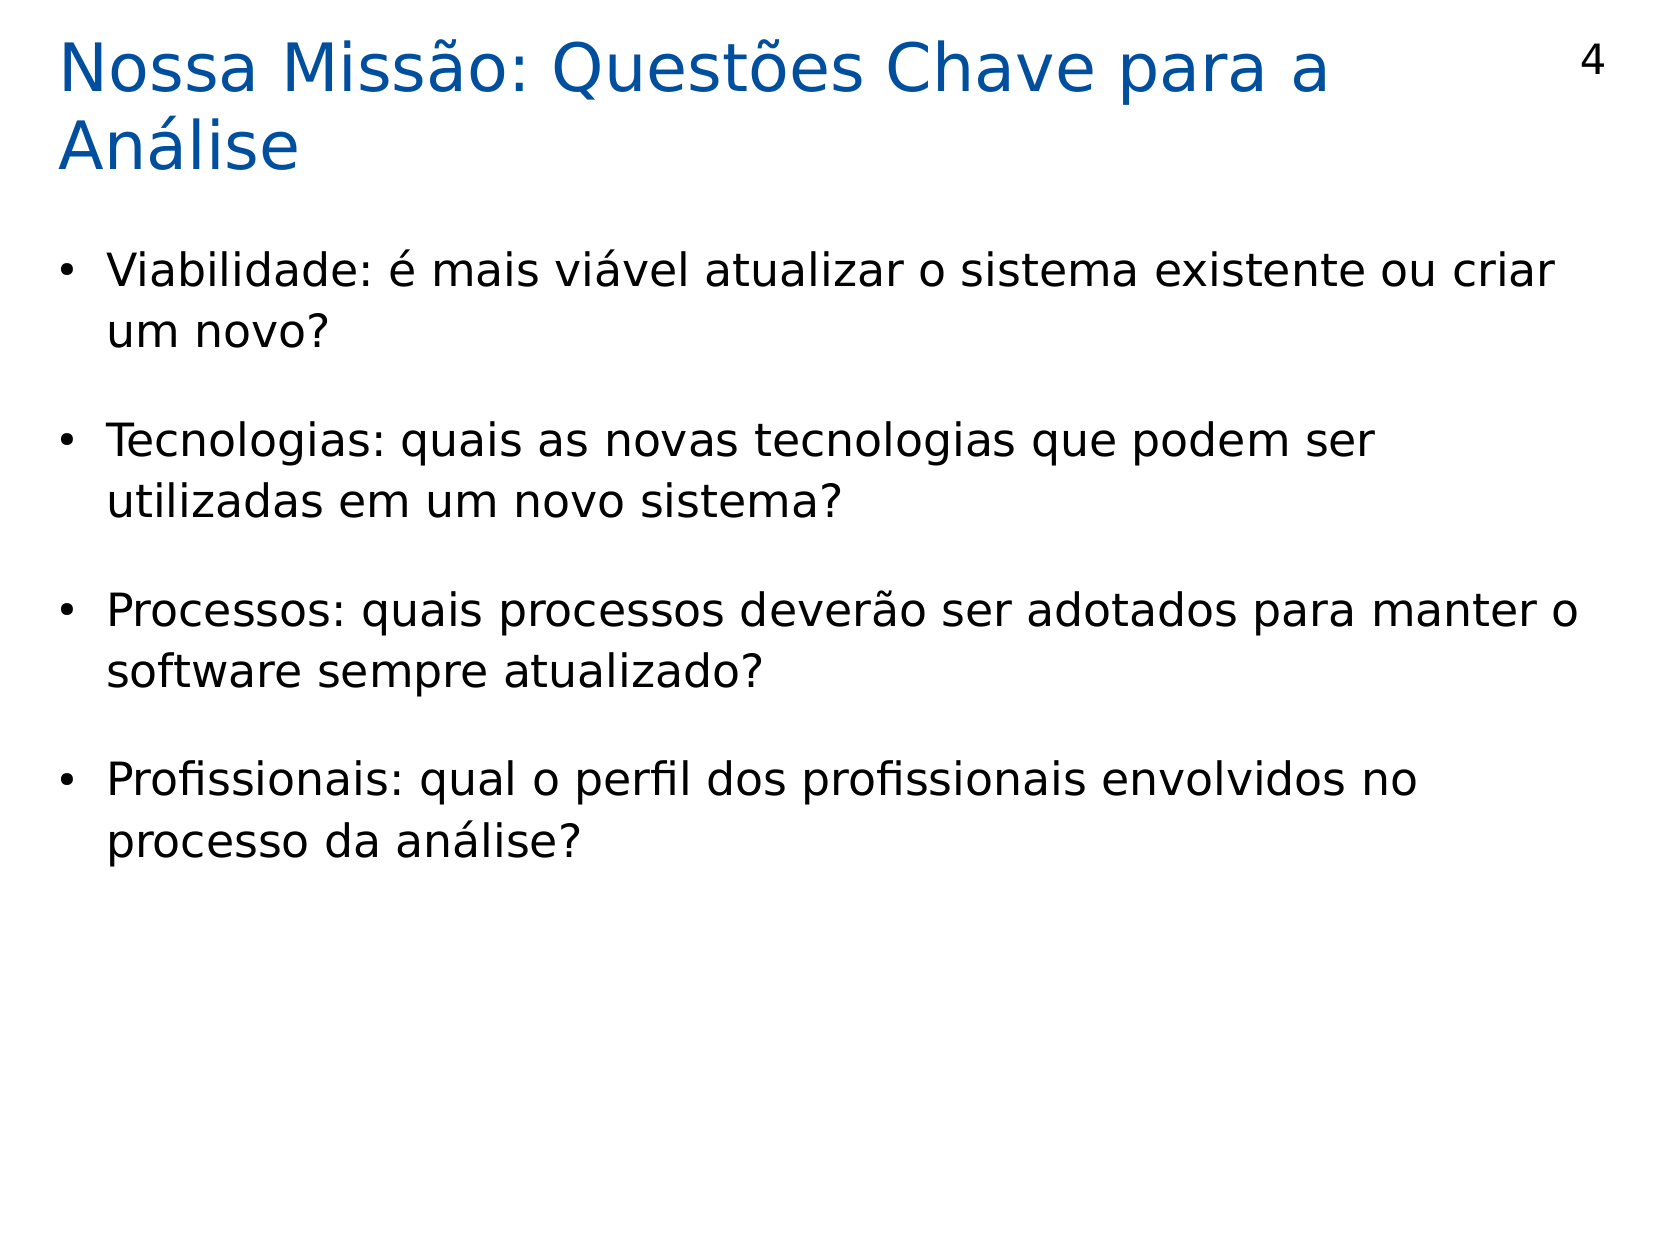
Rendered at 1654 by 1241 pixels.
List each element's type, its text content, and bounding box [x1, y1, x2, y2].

title Nossa Missão: Questões Chave para a Análise [59, 29, 1506, 186]
list Viabilidade: é mais viável atualizar o sistema existente ou criar um novo? Tecnologias: quais as novas tecnologias que podem ser utilizadas em um novo sistema? Processos: quais processos deverão ser adotados para manter o software sempre atualizado? Profissionais: qual o perfil dos profissionais envolvidos no processo da análise? [59, 236, 1595, 1211]
